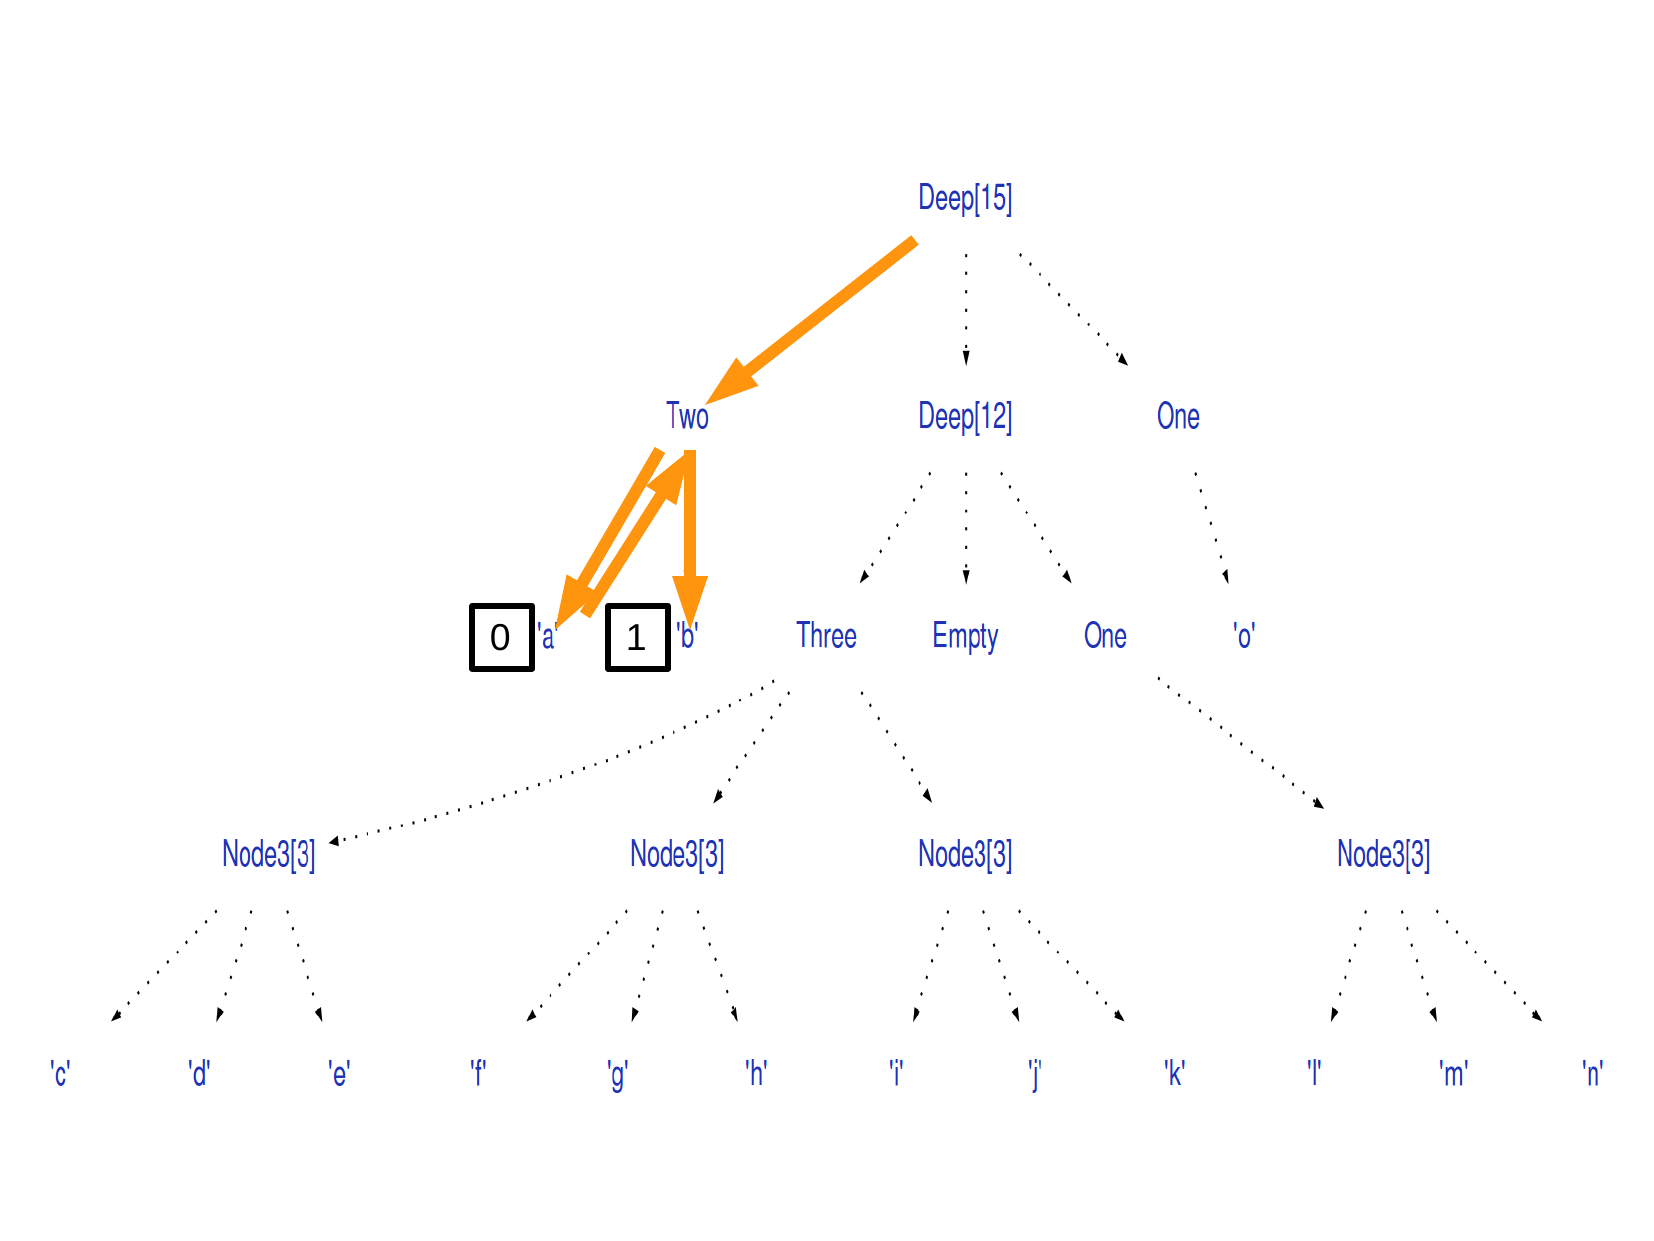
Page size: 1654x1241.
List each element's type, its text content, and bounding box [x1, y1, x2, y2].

text_box 1 [608, 605, 669, 669]
picture [0, 135, 1653, 1141]
text_box 0 [472, 605, 533, 669]
